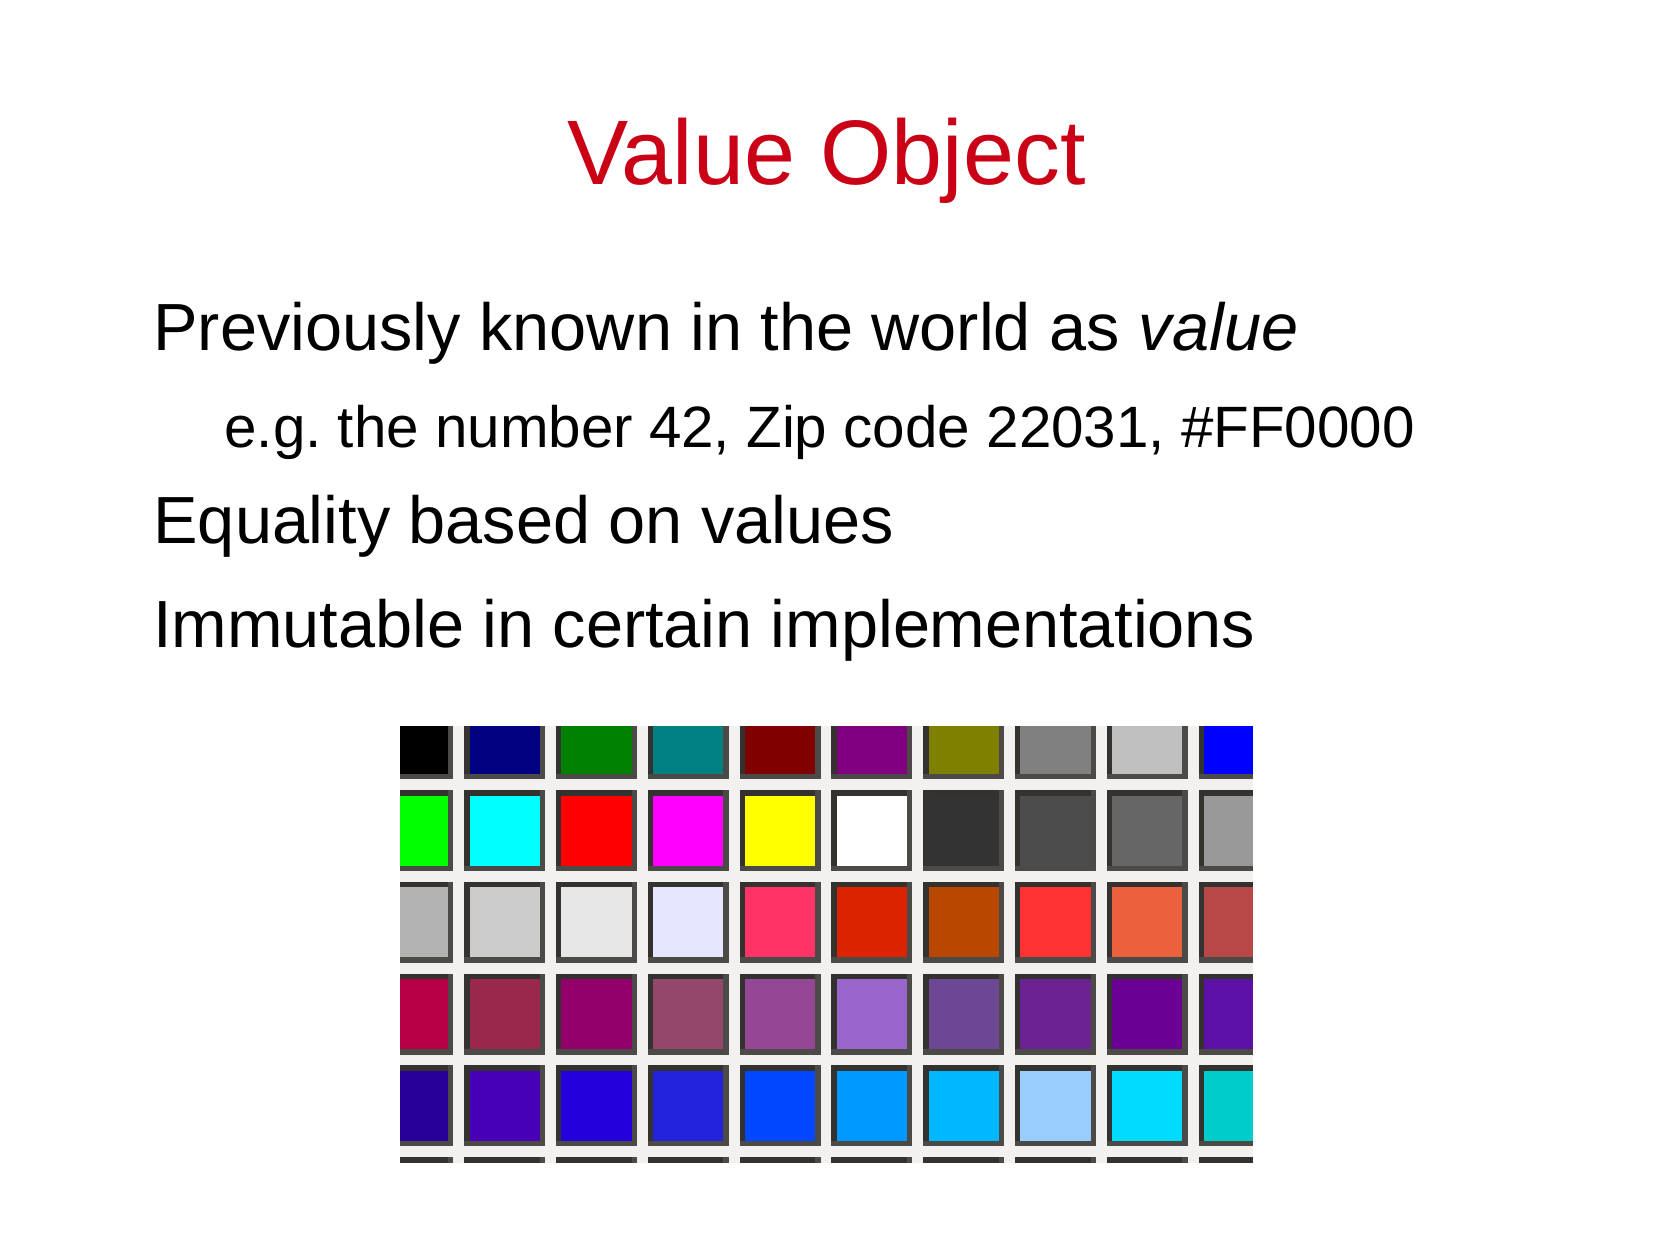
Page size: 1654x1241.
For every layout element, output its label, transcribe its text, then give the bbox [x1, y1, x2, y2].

picture [400, 726, 1253, 1163]
title Value Object [82, 56, 1571, 250]
list Previously known in the world as value e.g. the number 42, Zip code 22031, #FF0000 Equality based on values Immutable in certain implementations [82, 290, 1571, 1109]
